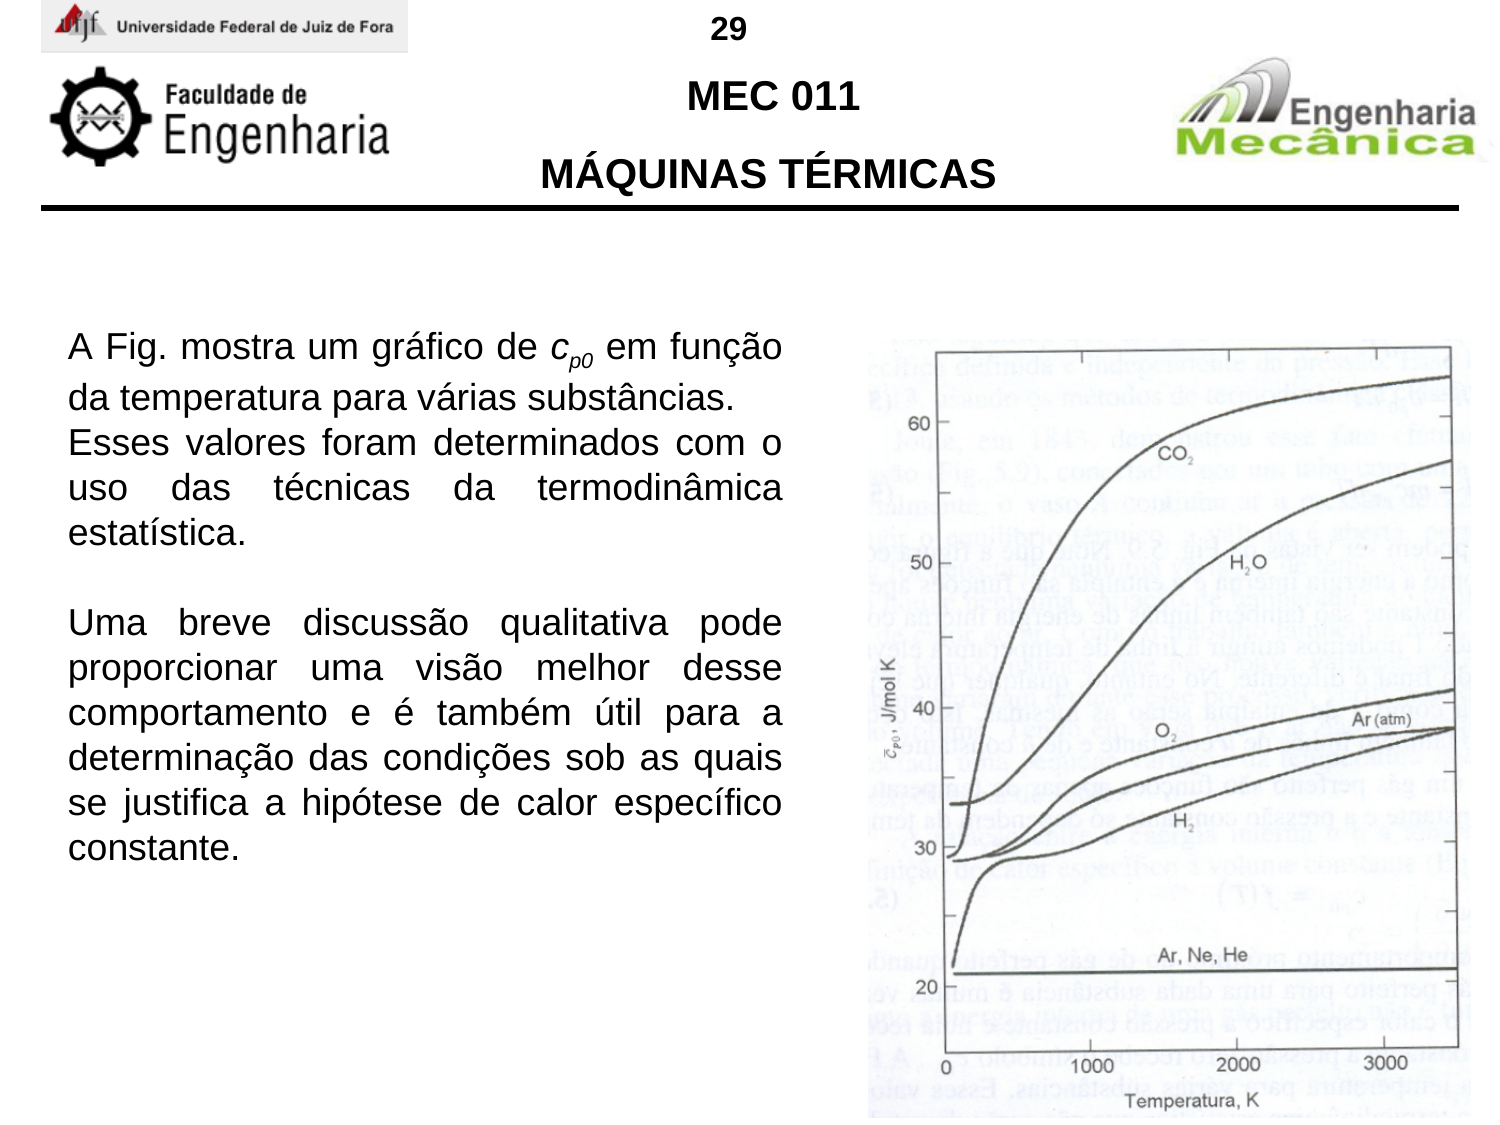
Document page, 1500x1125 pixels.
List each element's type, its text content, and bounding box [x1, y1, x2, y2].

picture [41, 0, 408, 174]
picture [1151, 54, 1500, 167]
picture [868, 339, 1471, 1118]
text_box A Fig. mostra um gráfico de cp0 em função da temperatura para várias substâncias. Esses valores foram determinados com o uso das técnicas da termodinâmica estatística. Uma breve discussão qualitativa pode proporcionar uma visão melhor desse comportamento e é também útil para a determinação das condições sob as quais se justifica a hipótese de calor específico constante. [53, 314, 798, 921]
